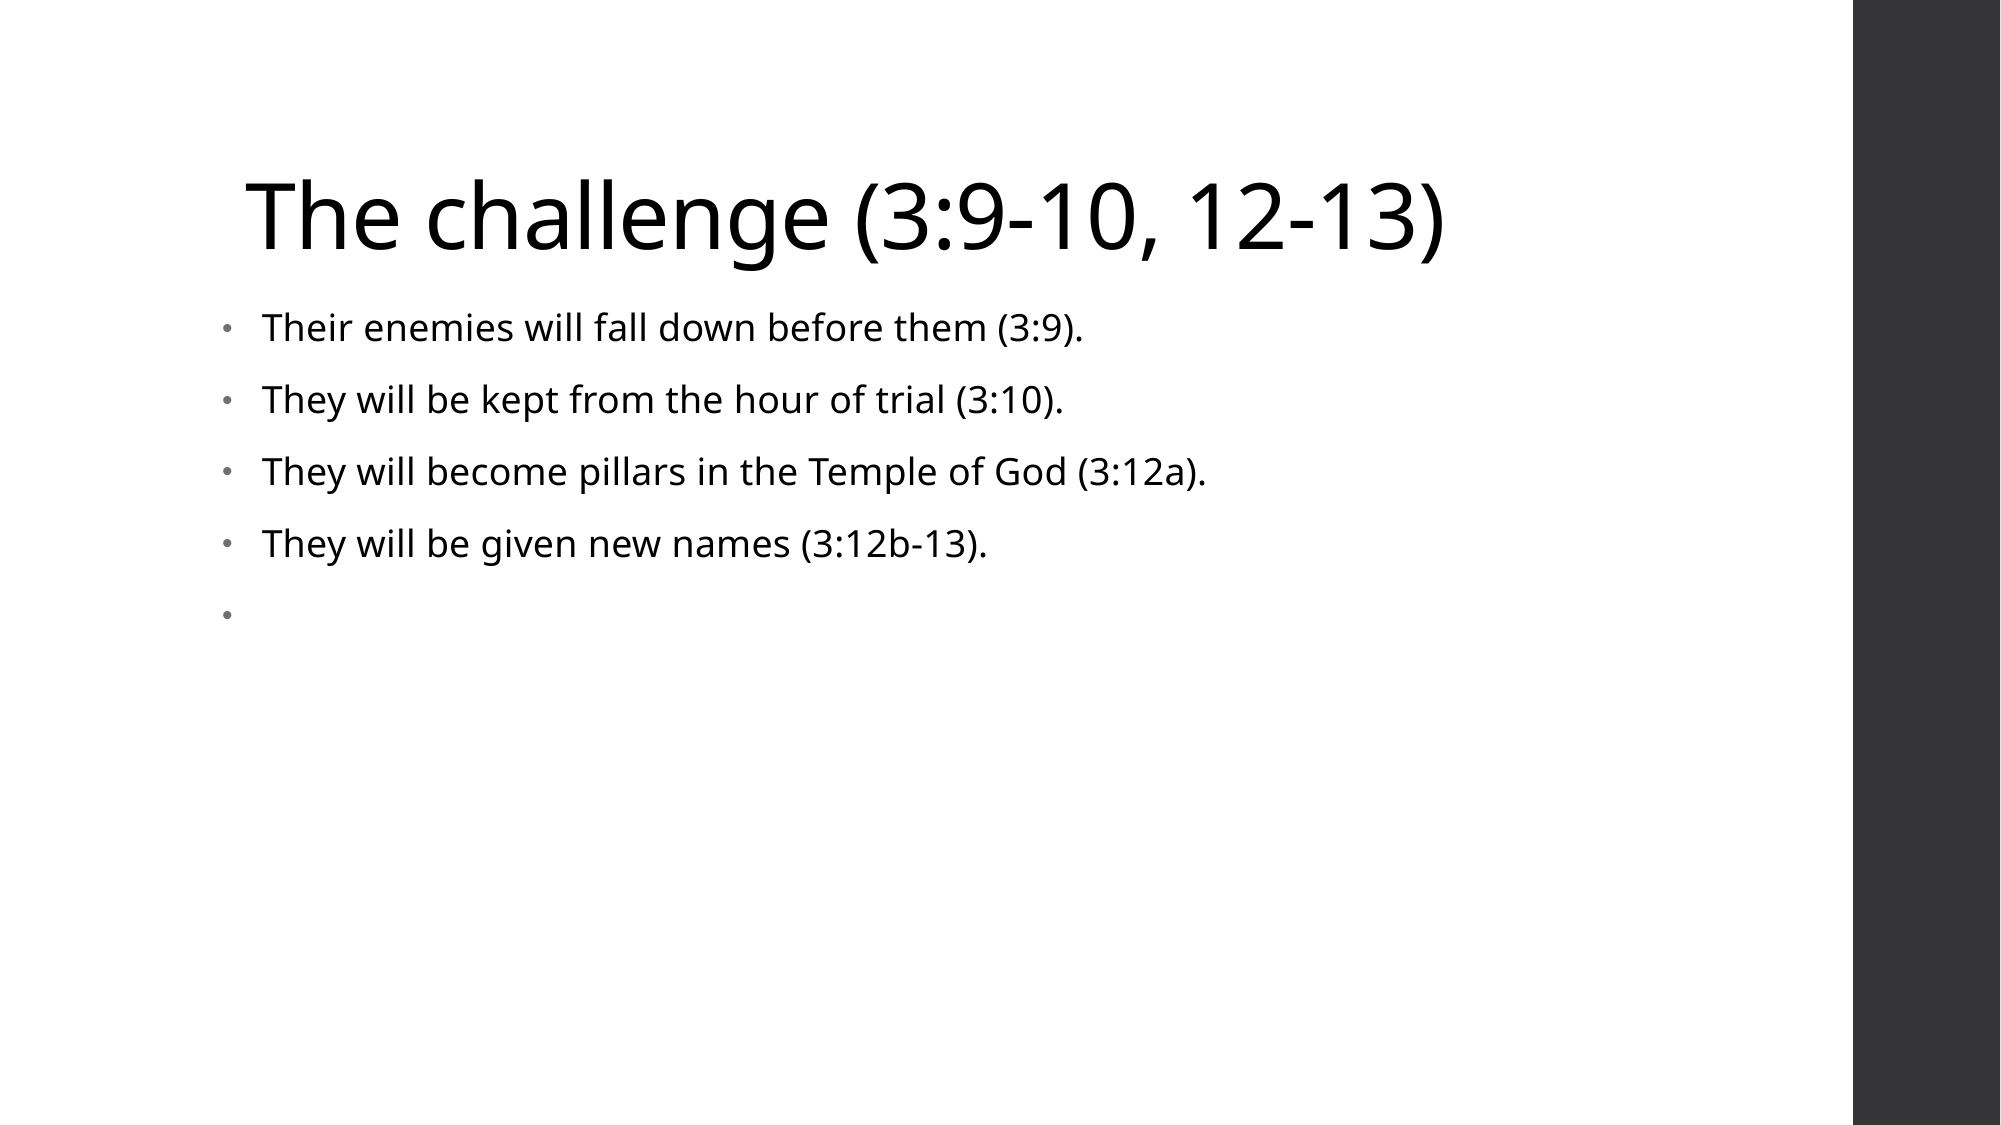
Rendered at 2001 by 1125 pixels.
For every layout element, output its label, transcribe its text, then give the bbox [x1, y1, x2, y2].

list Their enemies will fall down before them (3:9). They will be kept from the hour of trial (3:10). They will become pillars in the Temple of God (3:12a). They will be given new names (3:12b-13). [206, 299, 1617, 1014]
title The challenge (3:9-10, 12-13) [206, 60, 1797, 278]
